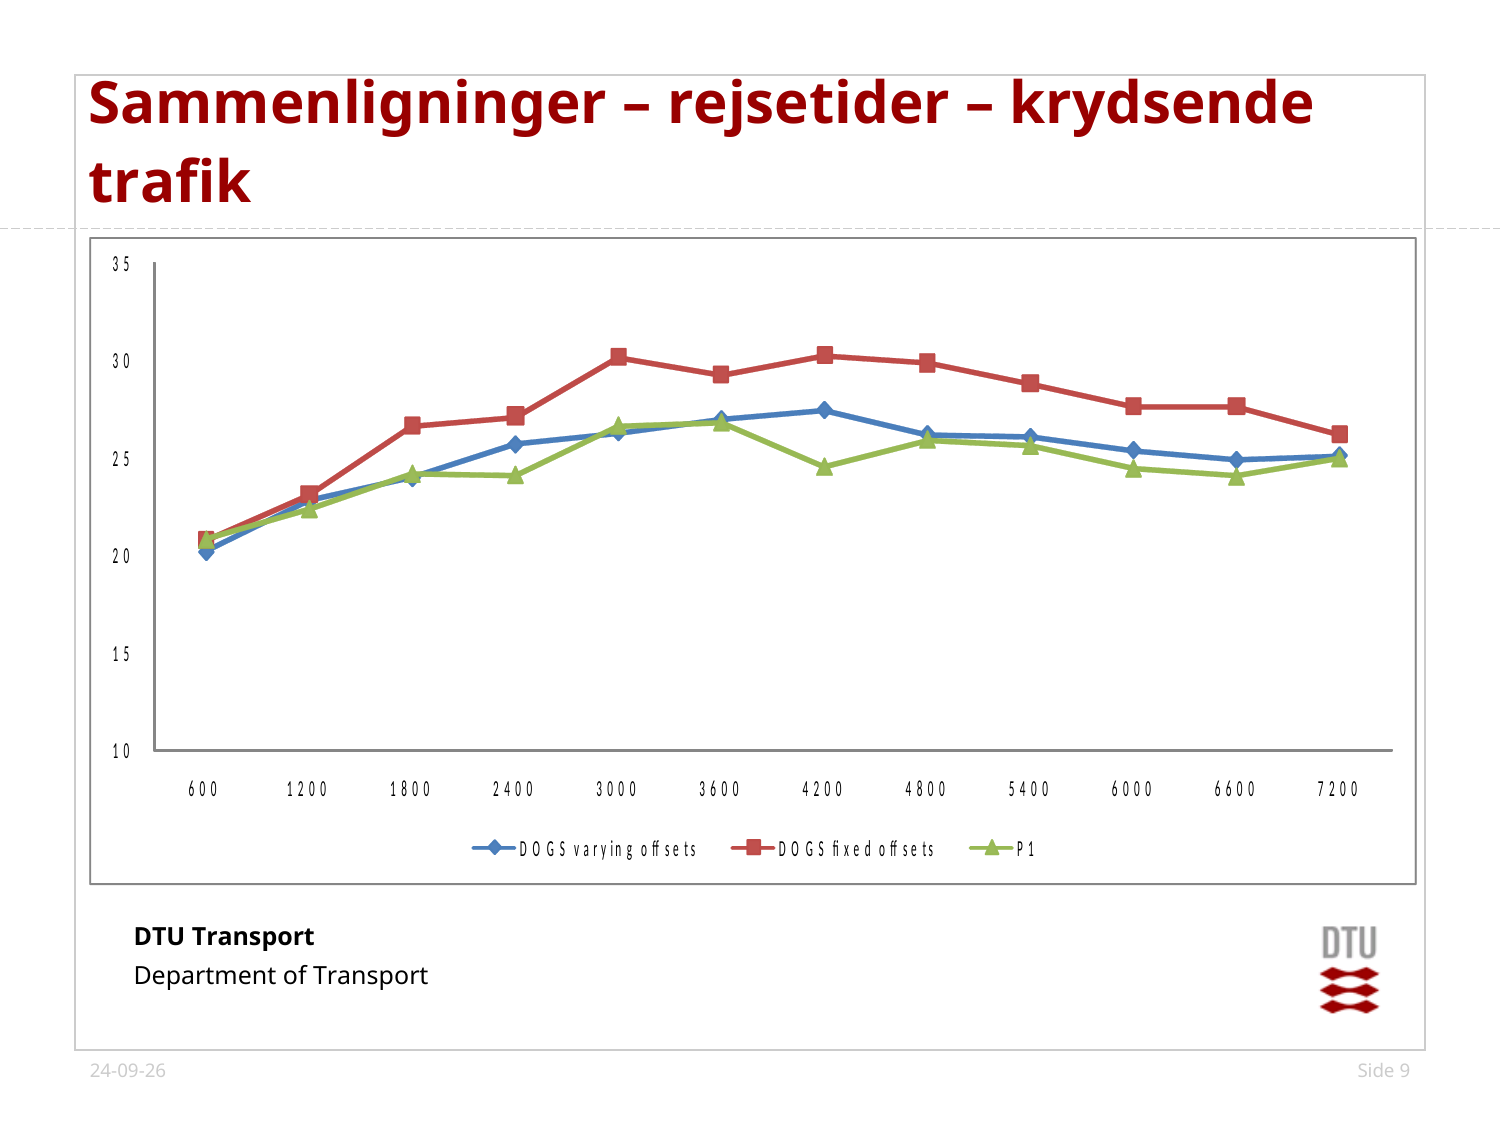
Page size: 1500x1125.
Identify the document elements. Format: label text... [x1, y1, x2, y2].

title Sammenligninger – rejsetider – krydsende trafik [88, 91, 1447, 190]
picture [88, 236, 1418, 886]
picture [1297, 892, 1418, 1034]
